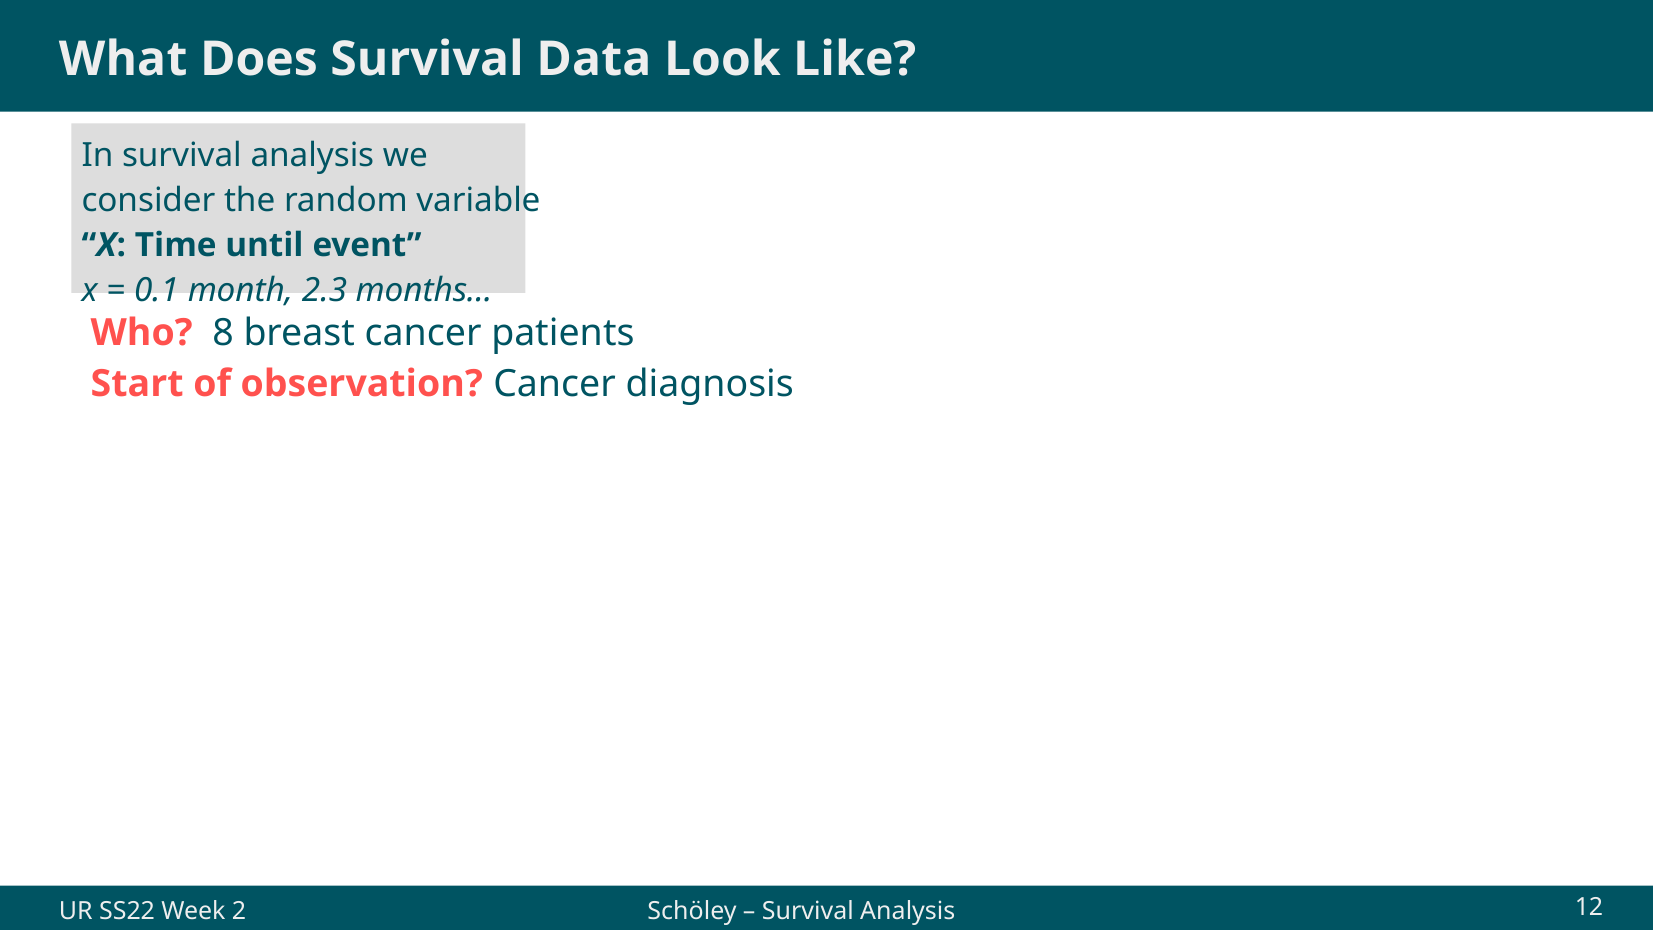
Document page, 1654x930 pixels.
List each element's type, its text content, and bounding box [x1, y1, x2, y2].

text_box In survival analysis we consider the random variable “X: Time until event” x = 0.1 month, 2.3 months… [66, 123, 526, 293]
title What Does Survival Data Look Like? [58, 0, 1594, 117]
text_box Who? 8 breast cancer patients Start of observation? Cancer diagnosis [75, 297, 759, 533]
